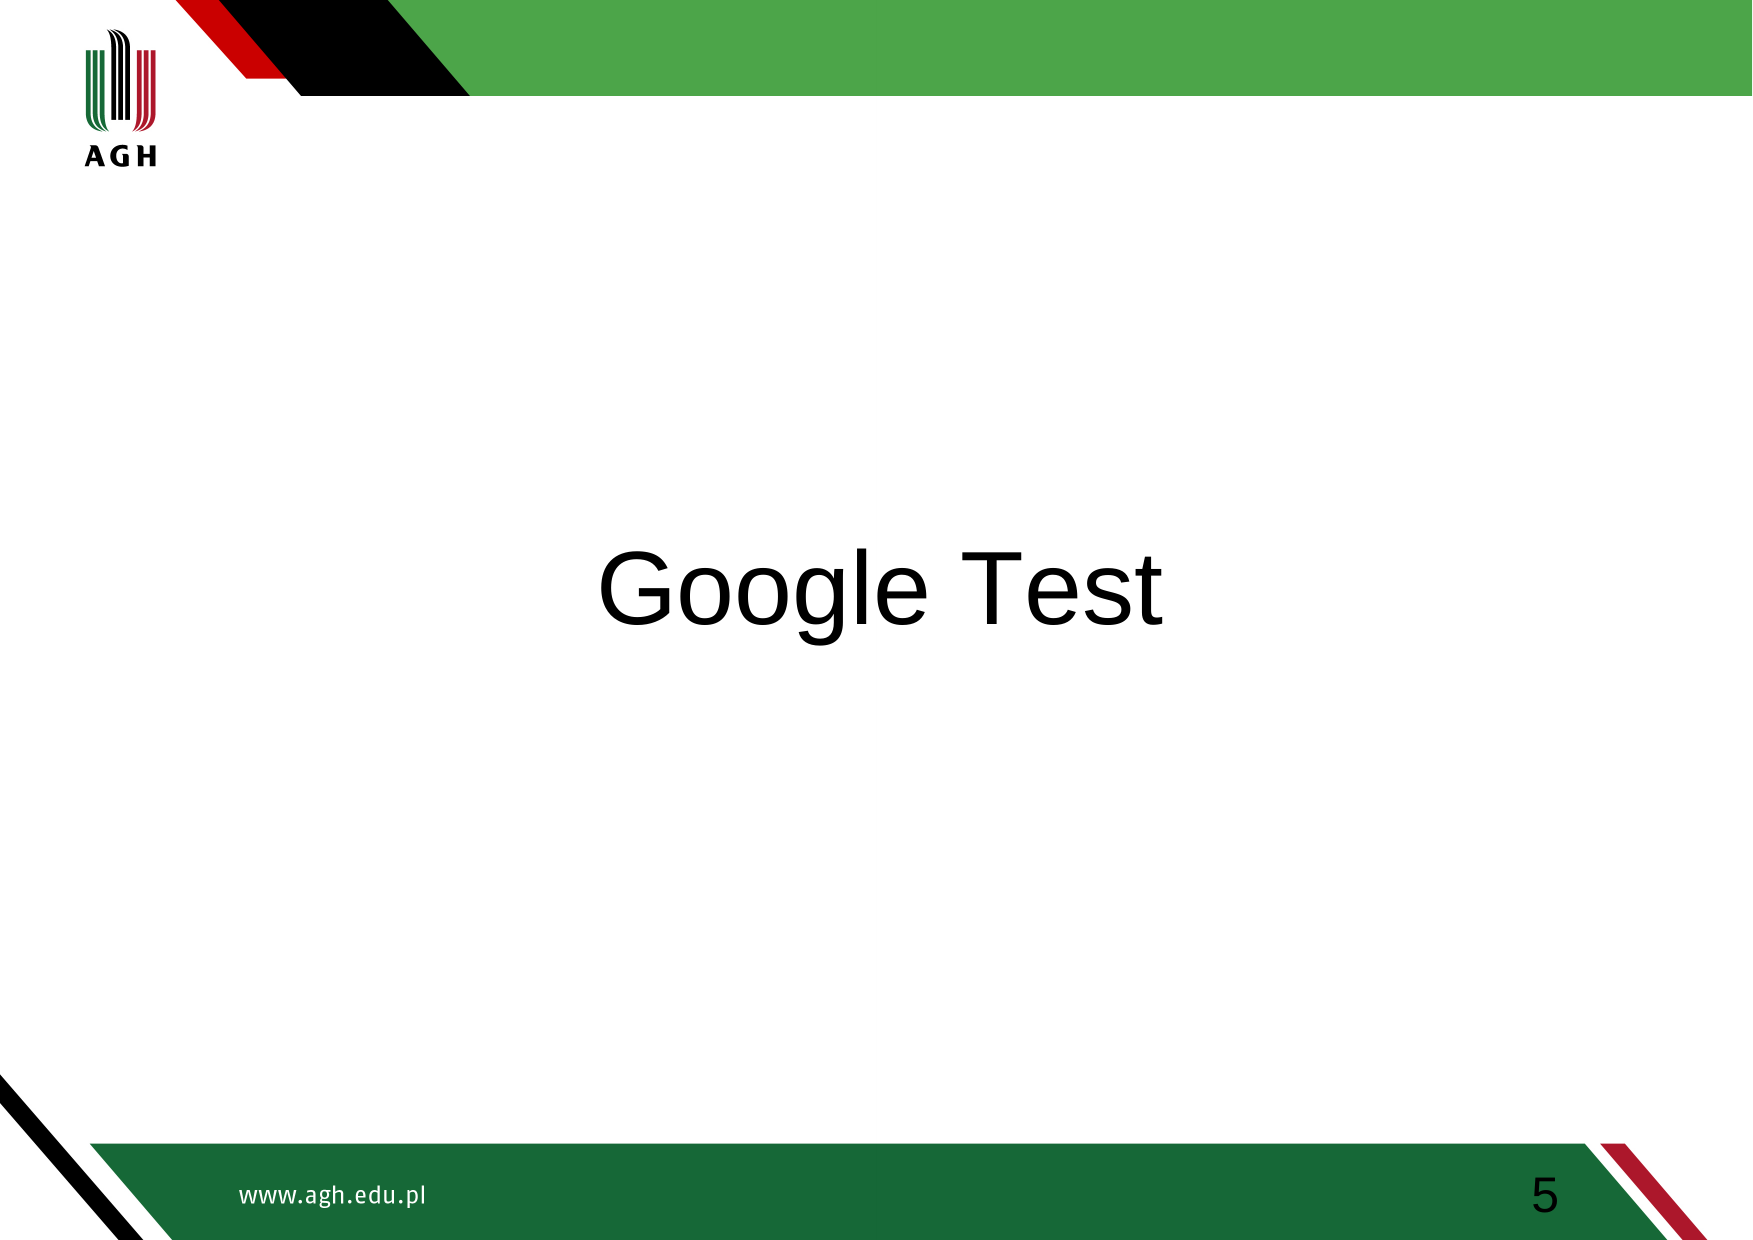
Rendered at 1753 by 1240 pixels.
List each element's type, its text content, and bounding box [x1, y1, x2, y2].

picture [0, 0, 1753, 1240]
title Google Test [135, 480, 1626, 687]
